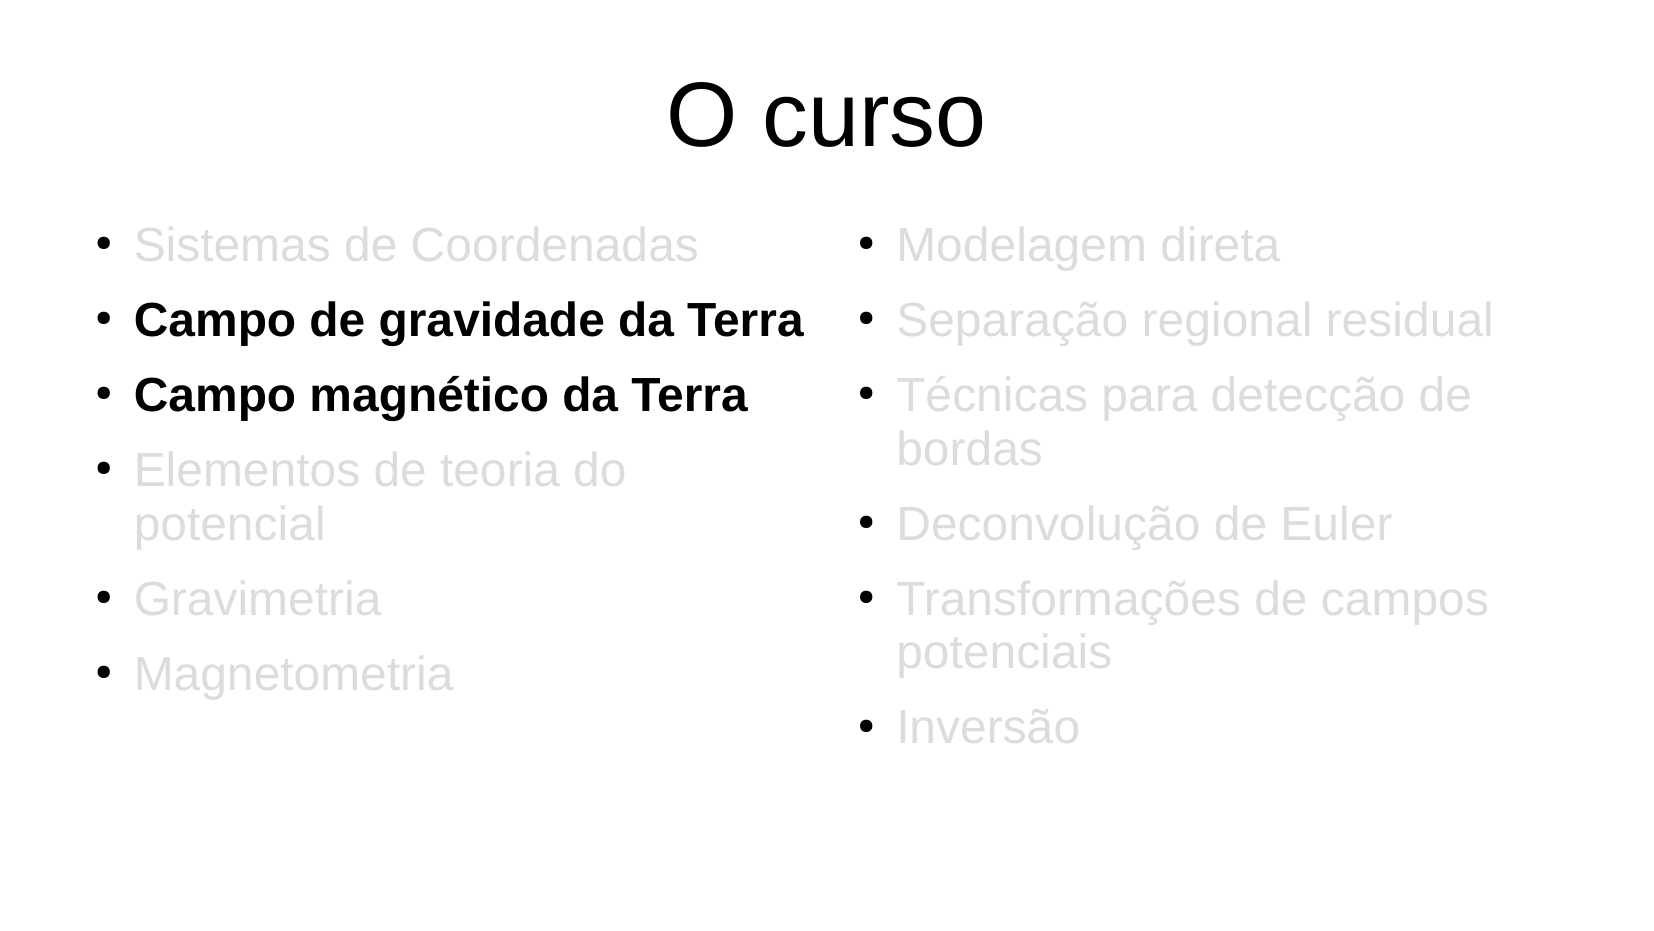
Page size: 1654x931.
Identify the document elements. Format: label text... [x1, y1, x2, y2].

list Sistemas de Coordenadas Campo de gravidade da Terra Campo magnético da Terra Elementos de teoria do potencial Gravimetria Magnetometria [82, 217, 809, 758]
title O curso [82, 37, 1571, 193]
list Modelagem direta Separação regional residual Técnicas para detecção de bordas Deconvolução de Euler Transformações de campos potenciais Inversão [845, 217, 1572, 758]
